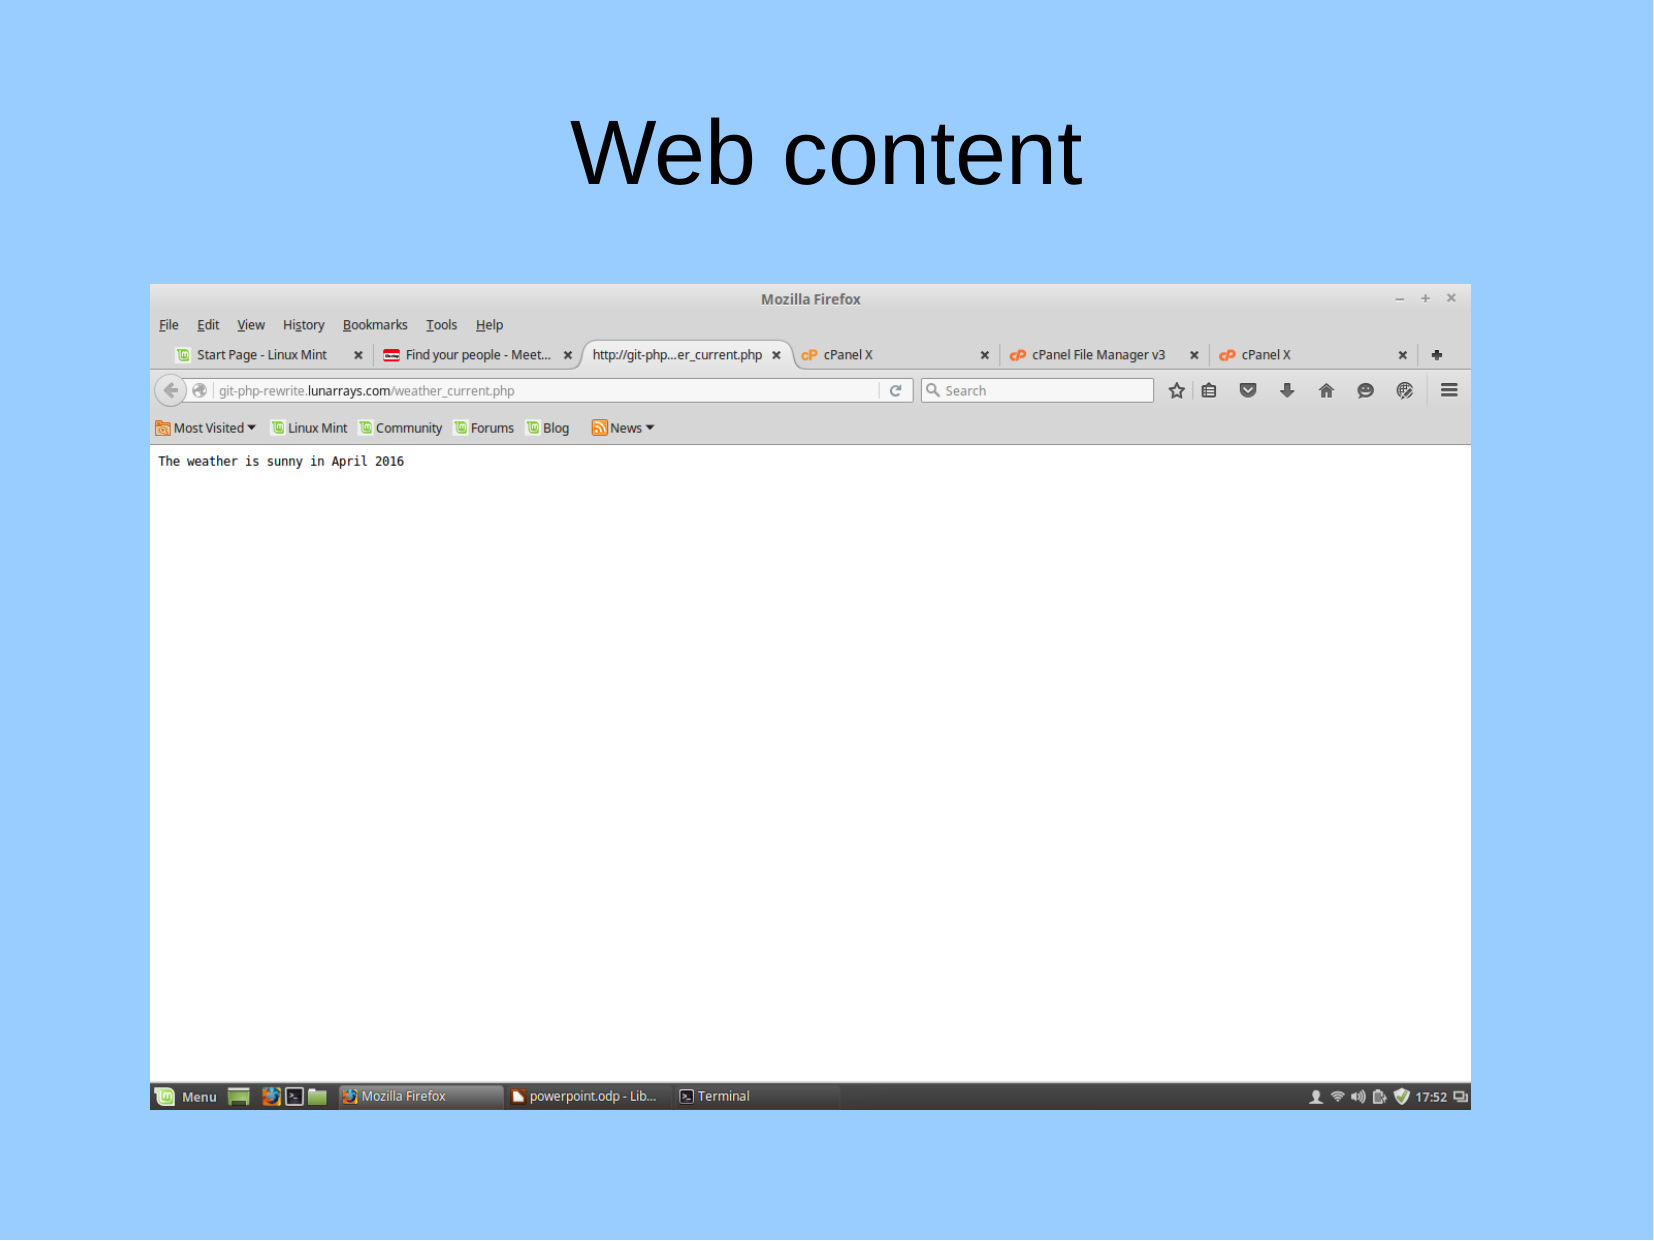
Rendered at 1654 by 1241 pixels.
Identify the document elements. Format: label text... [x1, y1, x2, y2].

picture [150, 284, 1471, 1111]
title Web content [82, 49, 1571, 257]
